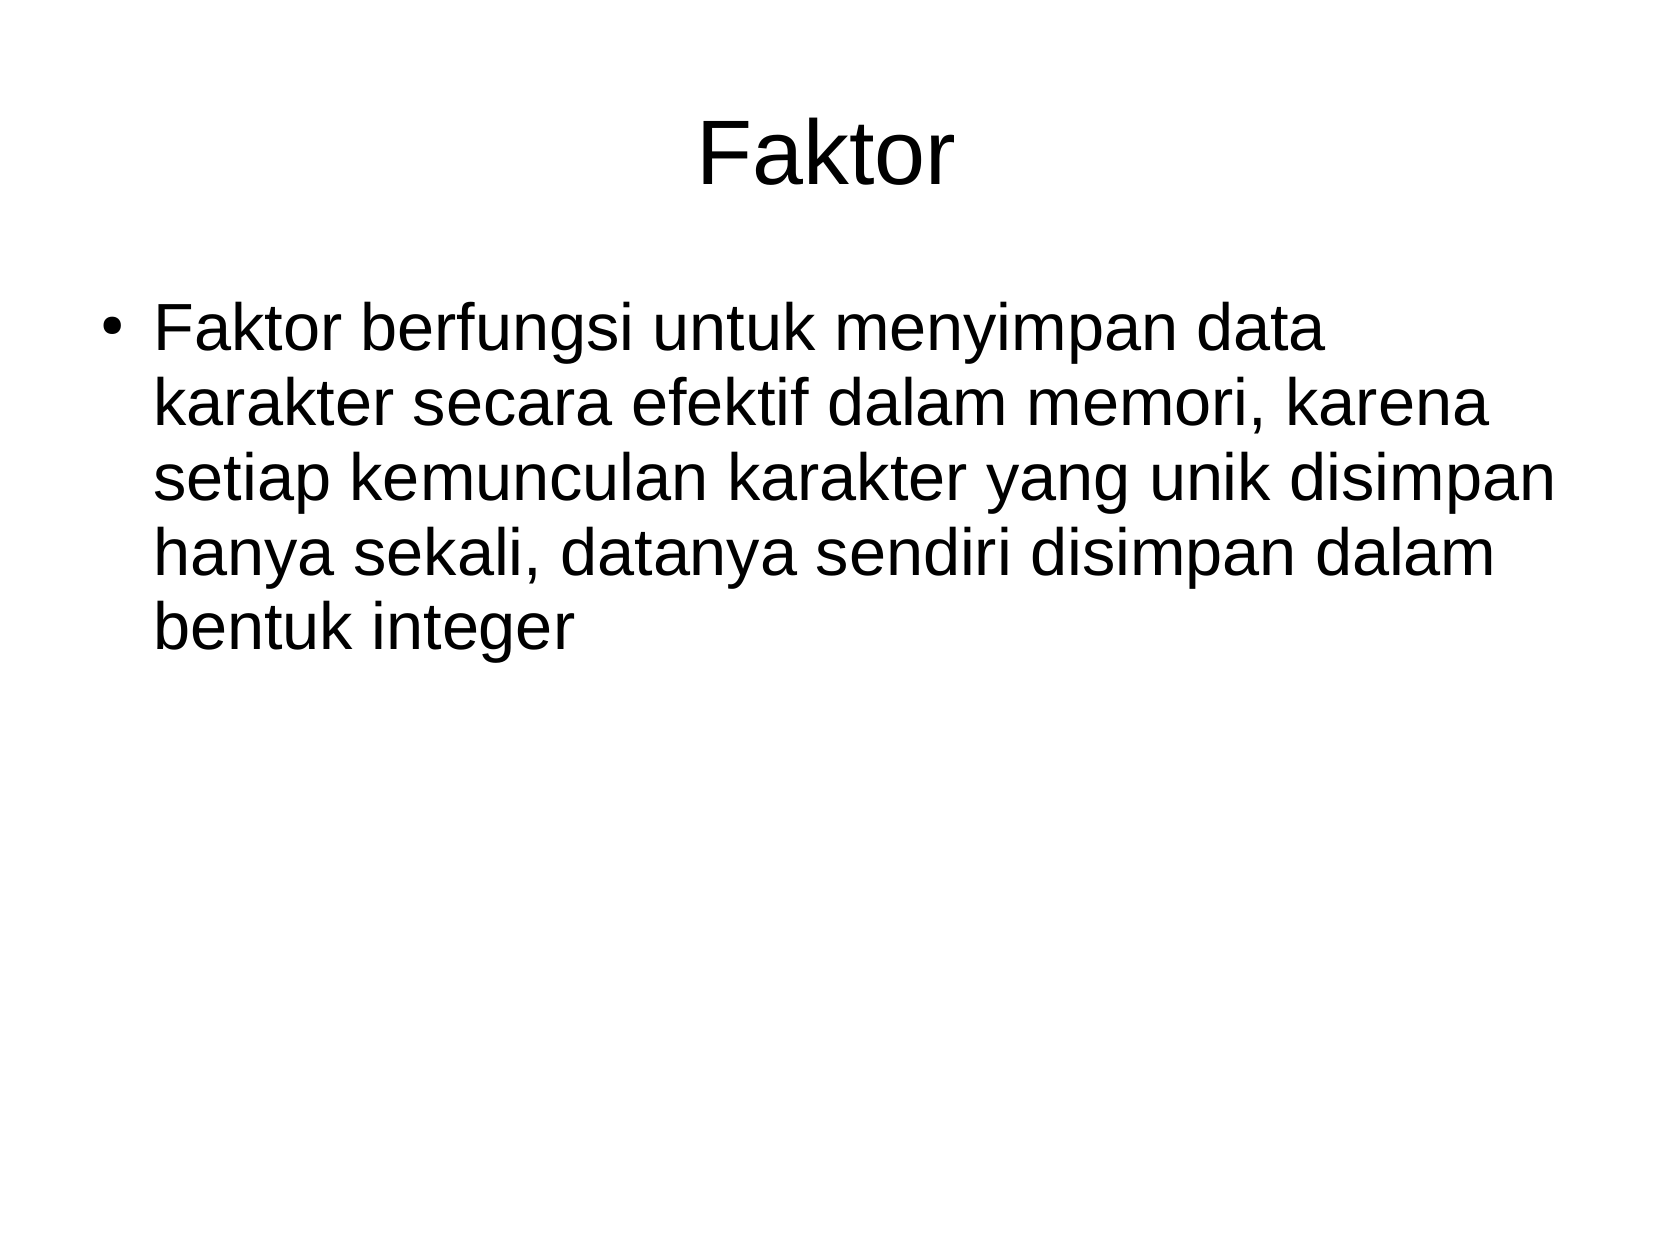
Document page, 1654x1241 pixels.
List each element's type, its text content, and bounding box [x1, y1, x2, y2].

title Faktor [82, 49, 1571, 257]
list Faktor berfungsi untuk menyimpan data karakter secara efektif dalam memori, karena setiap kemunculan karakter yang unik disimpan hanya sekali, datanya sendiri disimpan dalam bentuk integer [82, 290, 1571, 1010]
